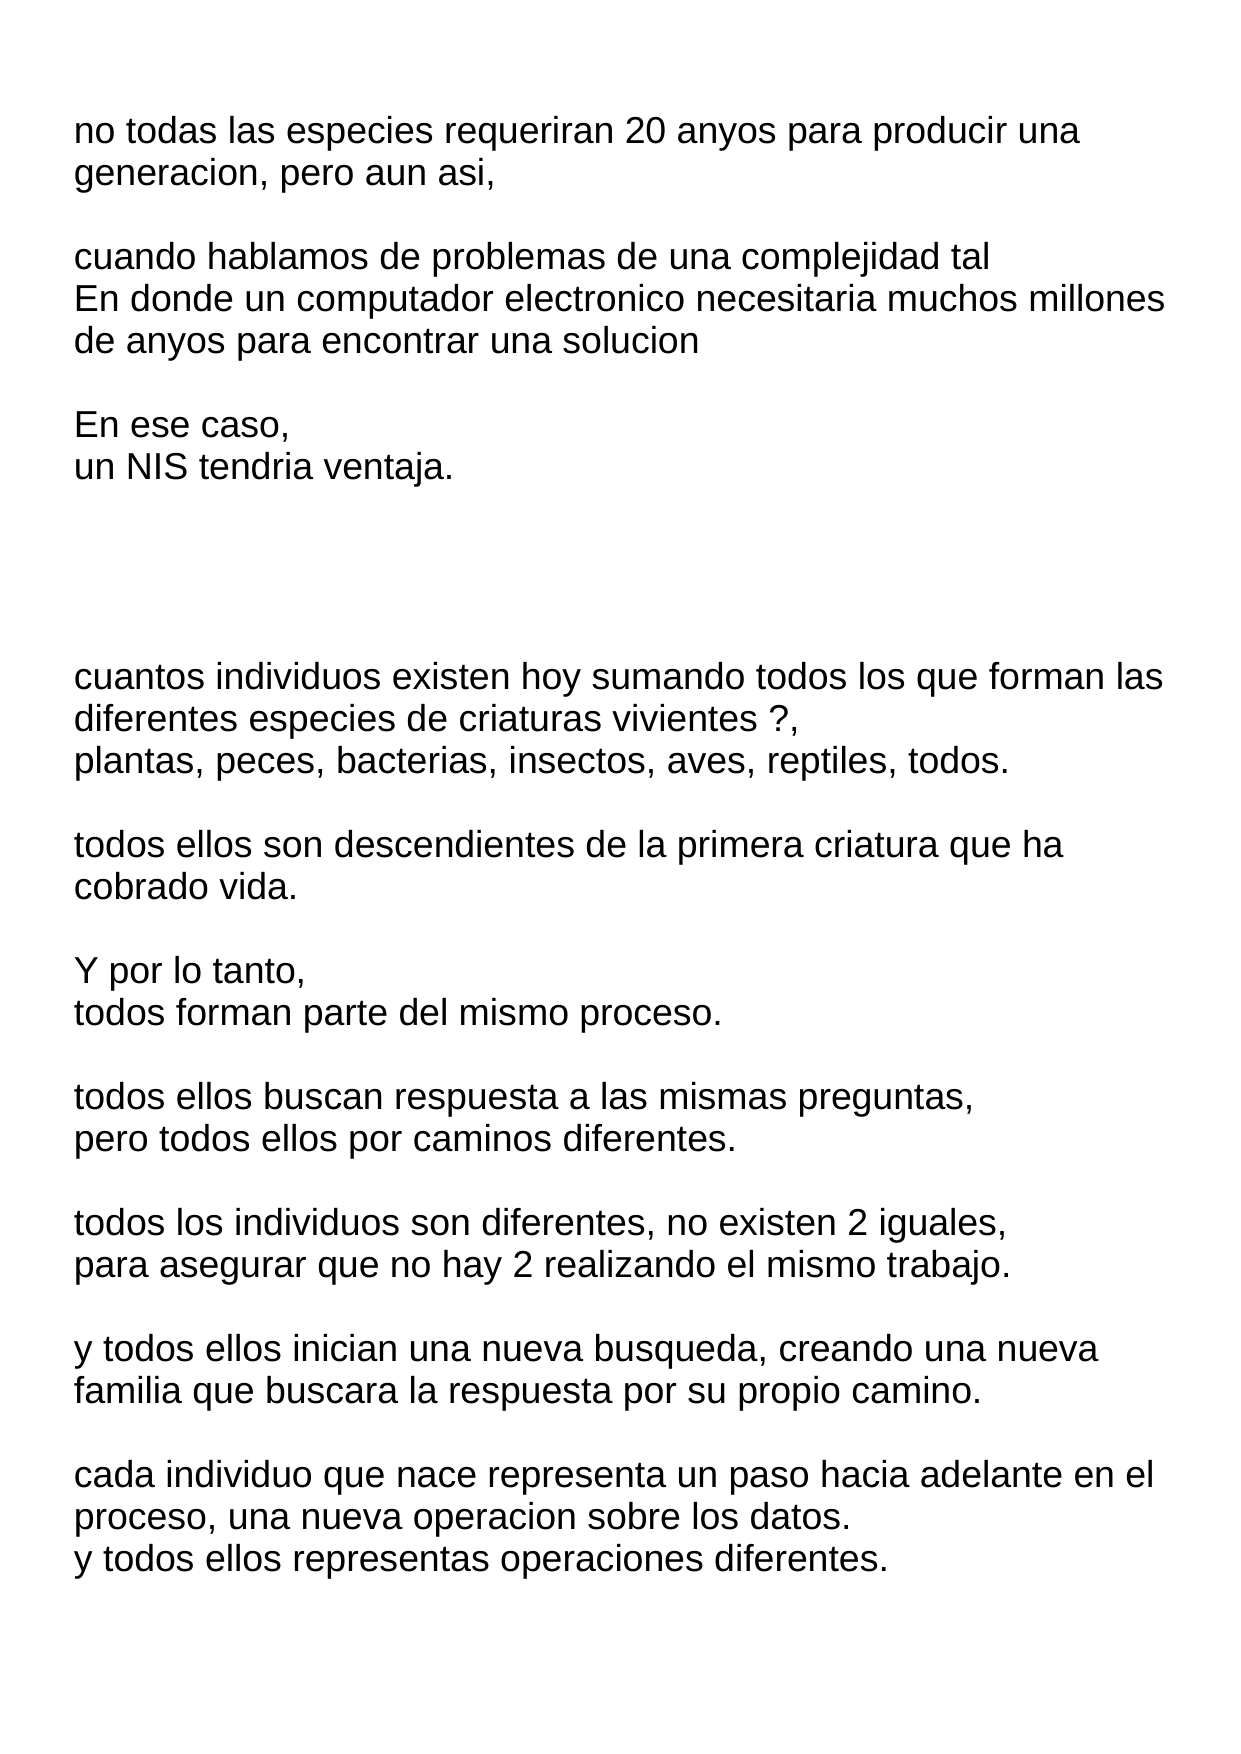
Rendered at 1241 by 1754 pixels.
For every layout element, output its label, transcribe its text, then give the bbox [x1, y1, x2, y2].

text_box no todas las especies requeriran 20 anyos para producir una generacion, pero aun asi, cuando hablamos de problemas de una complejidad tal En donde un computador electronico necesitaria muchos millones de anyos para encontrar una solucion En ese caso, un NIS tendria ventaja. cuantos individuos existen hoy sumando todos los que forman las diferentes especies de criaturas vivientes ?, plantas, peces, bacterias, insectos, aves, reptiles, todos. todos ellos son descendientes de la primera criatura que ha cobrado vida. Y por lo tanto, todos forman parte del mismo proceso. todos ellos buscan respuesta a las mismas preguntas, pero todos ellos por caminos diferentes. todos los individuos son diferentes, no existen 2 iguales, para asegurar que no hay 2 realizando el mismo trabajo. y todos ellos inician una nueva busqueda, creando una nueva familia que buscara la respuesta por su propio camino. cada individuo que nace representa un paso hacia adelante en el proceso, una nueva operacion sobre los datos. y todos ellos representas operaciones diferentes. [59, 60, 1186, 1651]
